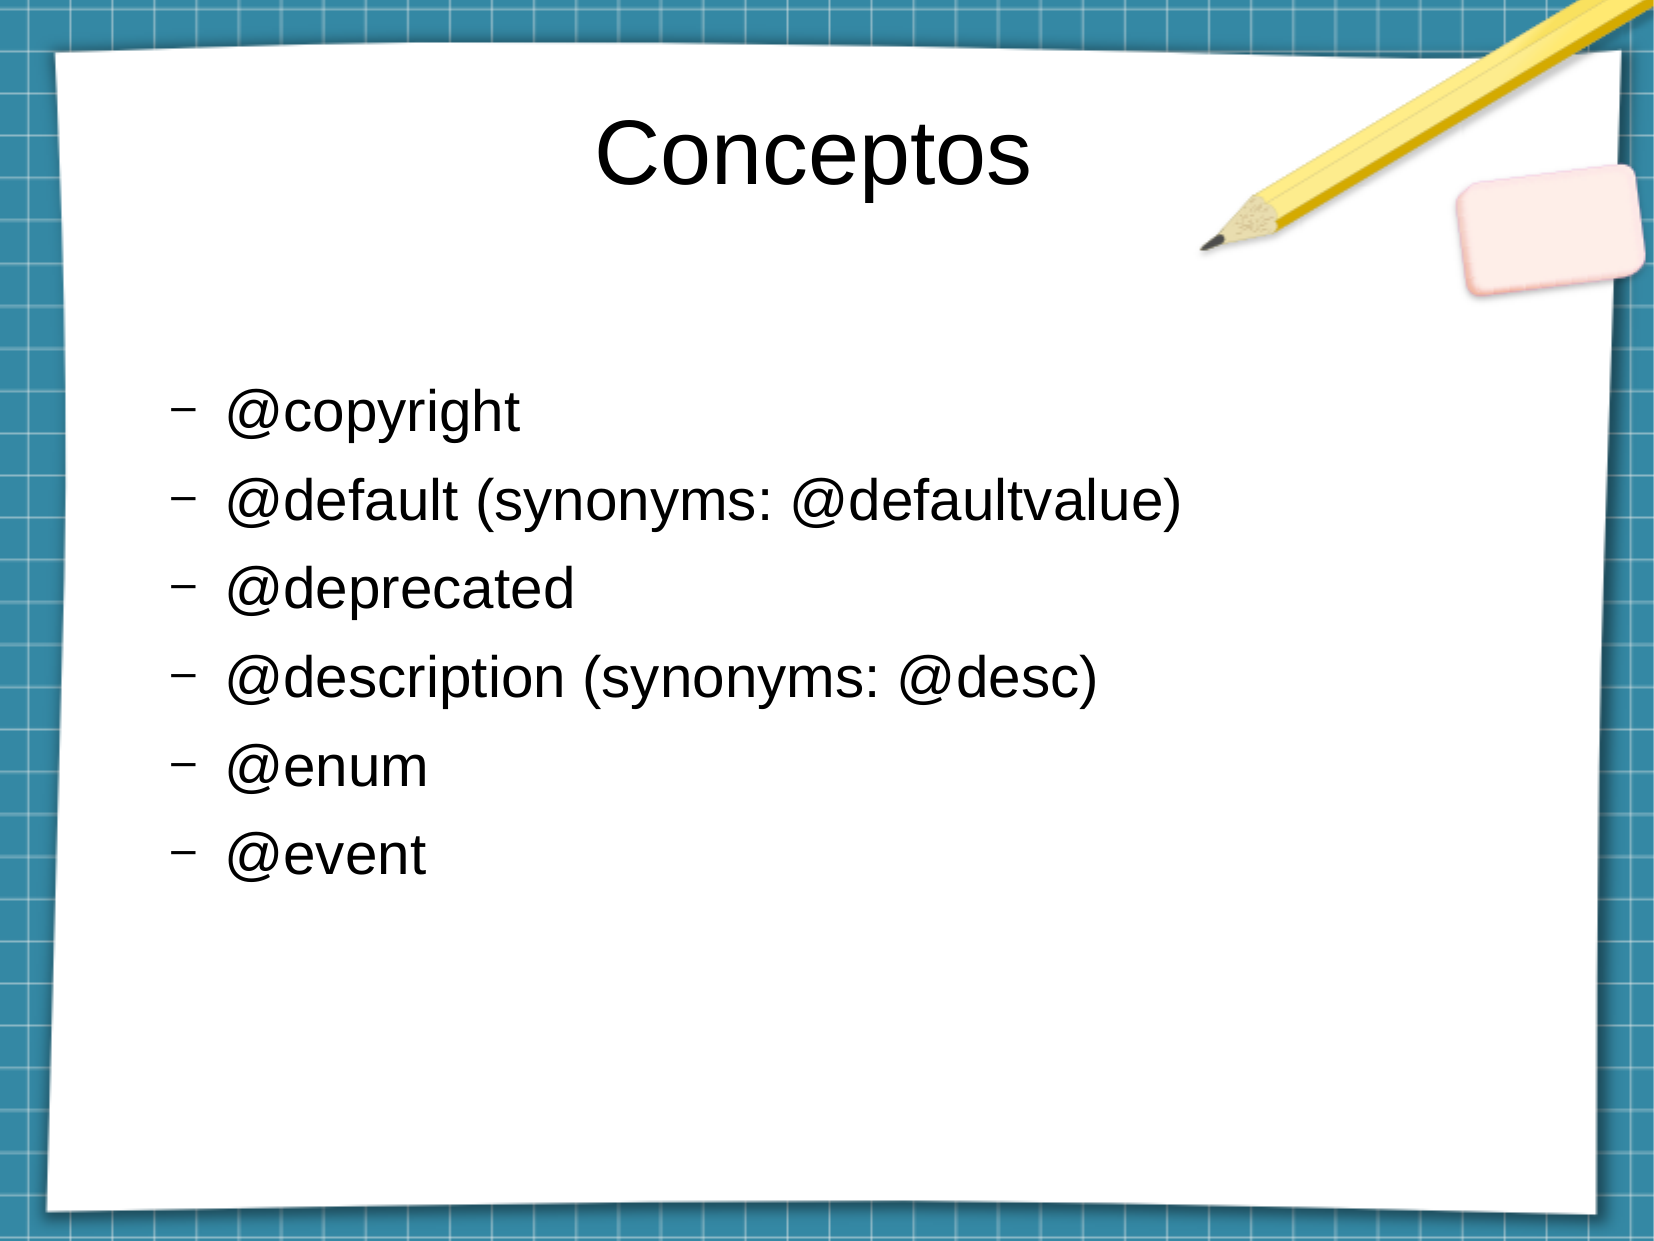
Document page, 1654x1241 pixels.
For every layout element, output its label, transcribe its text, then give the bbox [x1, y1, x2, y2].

title Conceptos [82, 49, 1571, 257]
picture [0, 0, 1654, 1241]
list @copyright @default (synonyms: @defaultvalue) @deprecated @description (synonyms: @desc) @enum @event [82, 290, 1571, 1010]
